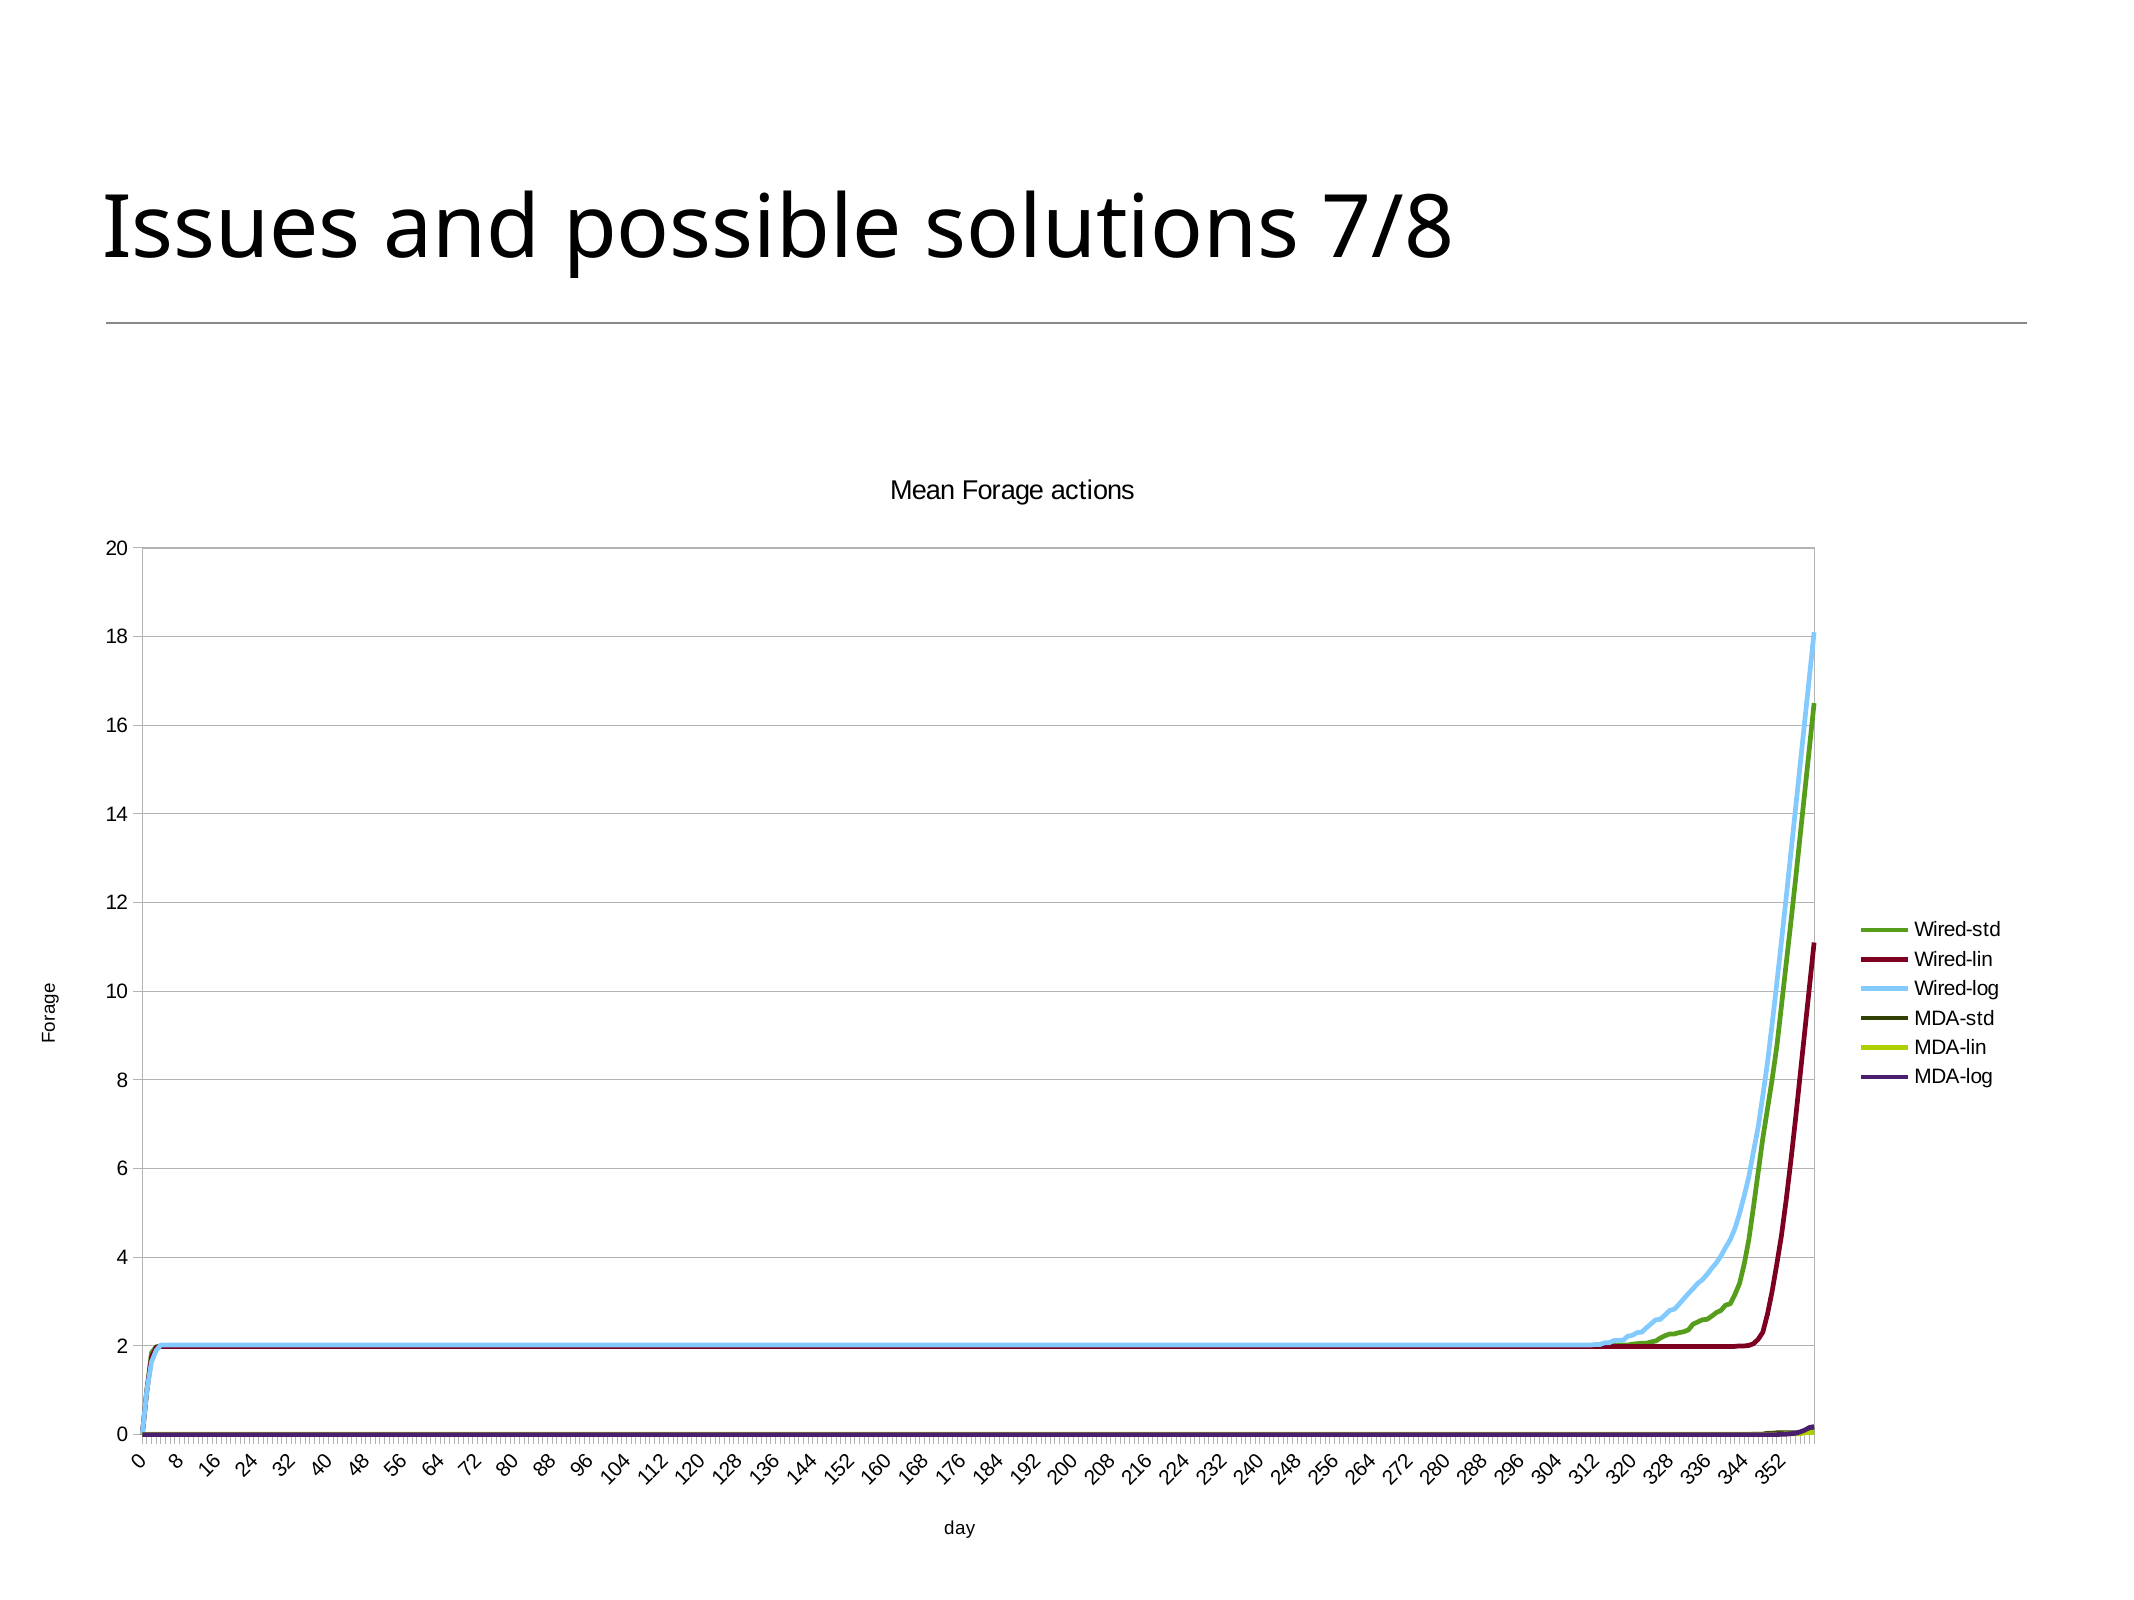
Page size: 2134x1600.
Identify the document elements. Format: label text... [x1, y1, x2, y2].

chart [5, 437, 2020, 1570]
title Issues and possible solutions 7/8 [93, 54, 2040, 284]
